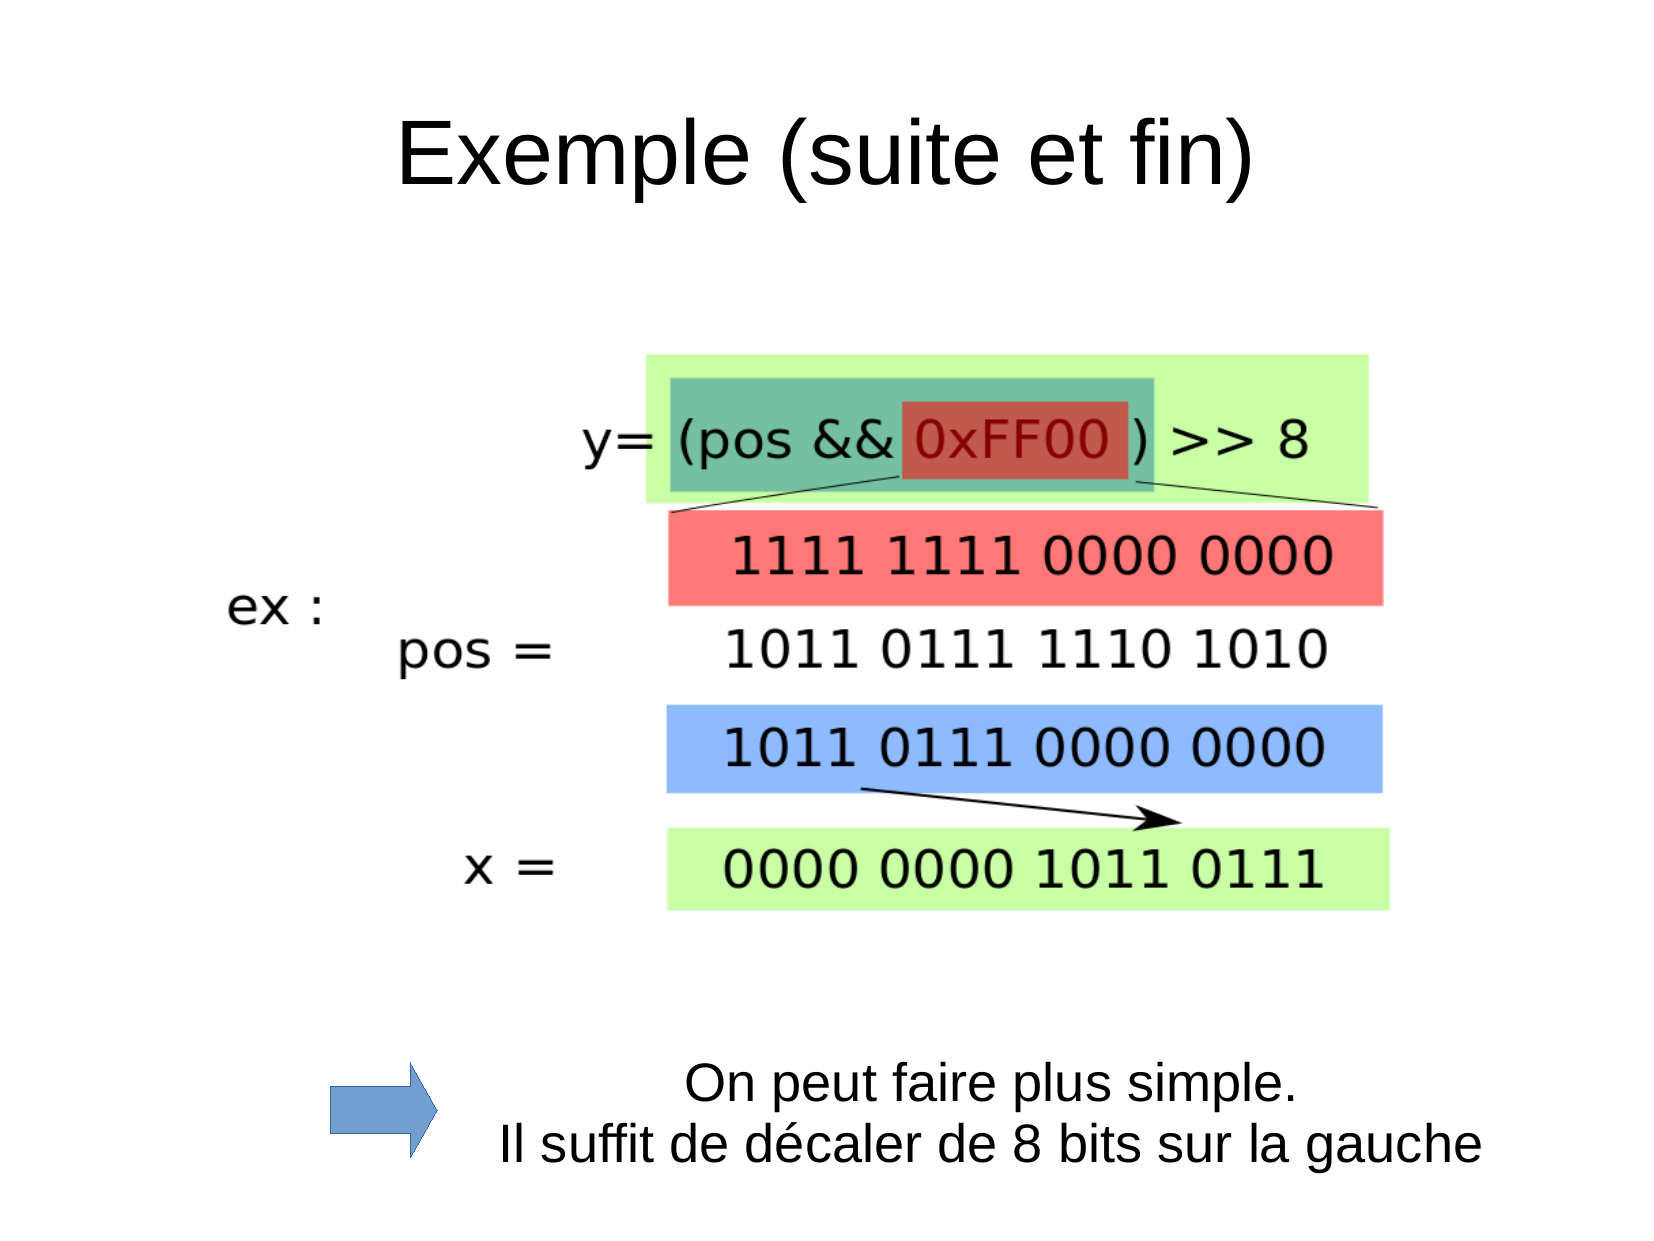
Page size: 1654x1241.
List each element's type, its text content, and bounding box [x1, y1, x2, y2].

picture [79, 229, 1512, 1182]
text_box On peut faire plus simple. Il suffit de décaler de 8 bits sur la gauche [484, 1045, 1515, 1182]
text_box [330, 1062, 438, 1158]
title Exemple (suite et fin) [82, 49, 1571, 257]
